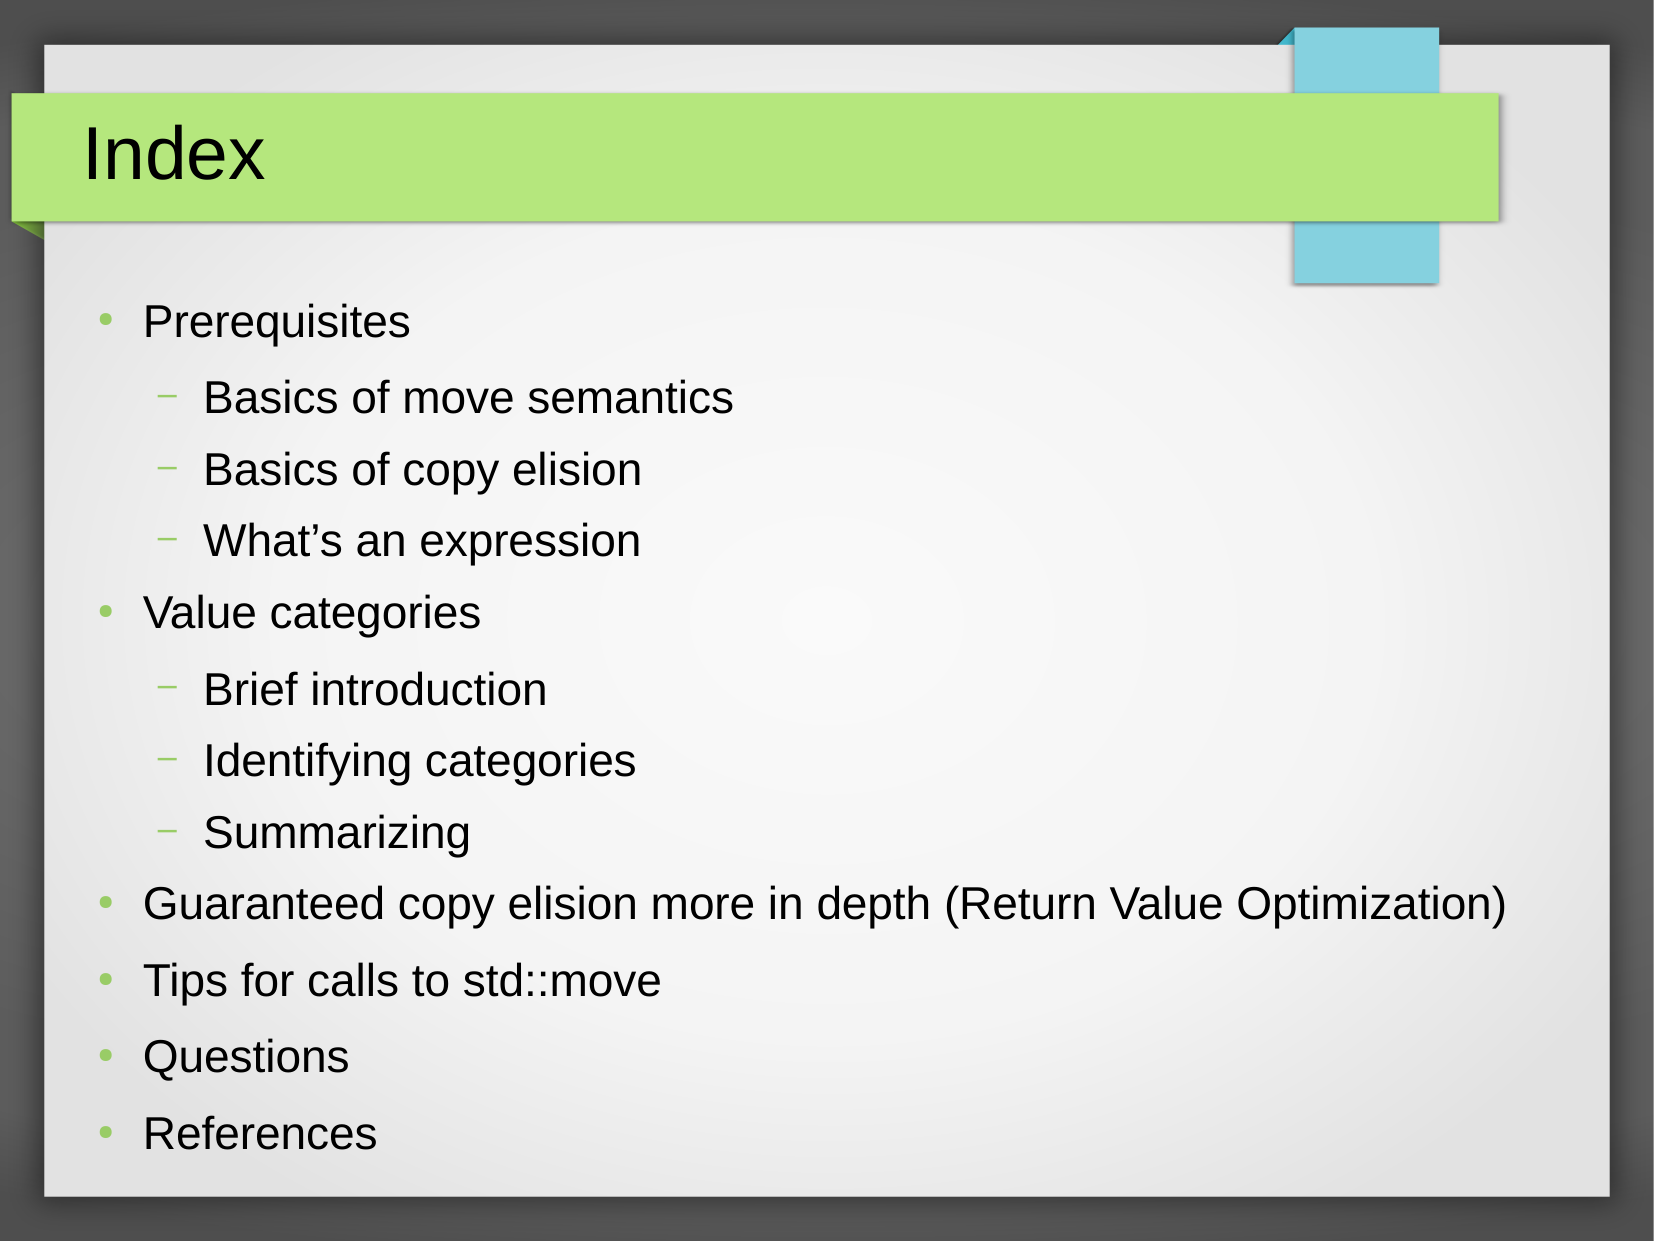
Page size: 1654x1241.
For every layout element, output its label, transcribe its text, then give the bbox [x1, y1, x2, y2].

list Prerequisites Basics of move semantics Basics of copy elision What’s an expression Value categories Brief introduction Identifying categories Summarizing Guaranteed copy elision more in depth (Return Value Optimization) Tips for calls to std::move Questions References [82, 295, 1571, 1170]
title Index [82, 94, 1264, 213]
picture [0, 0, 1654, 1241]
